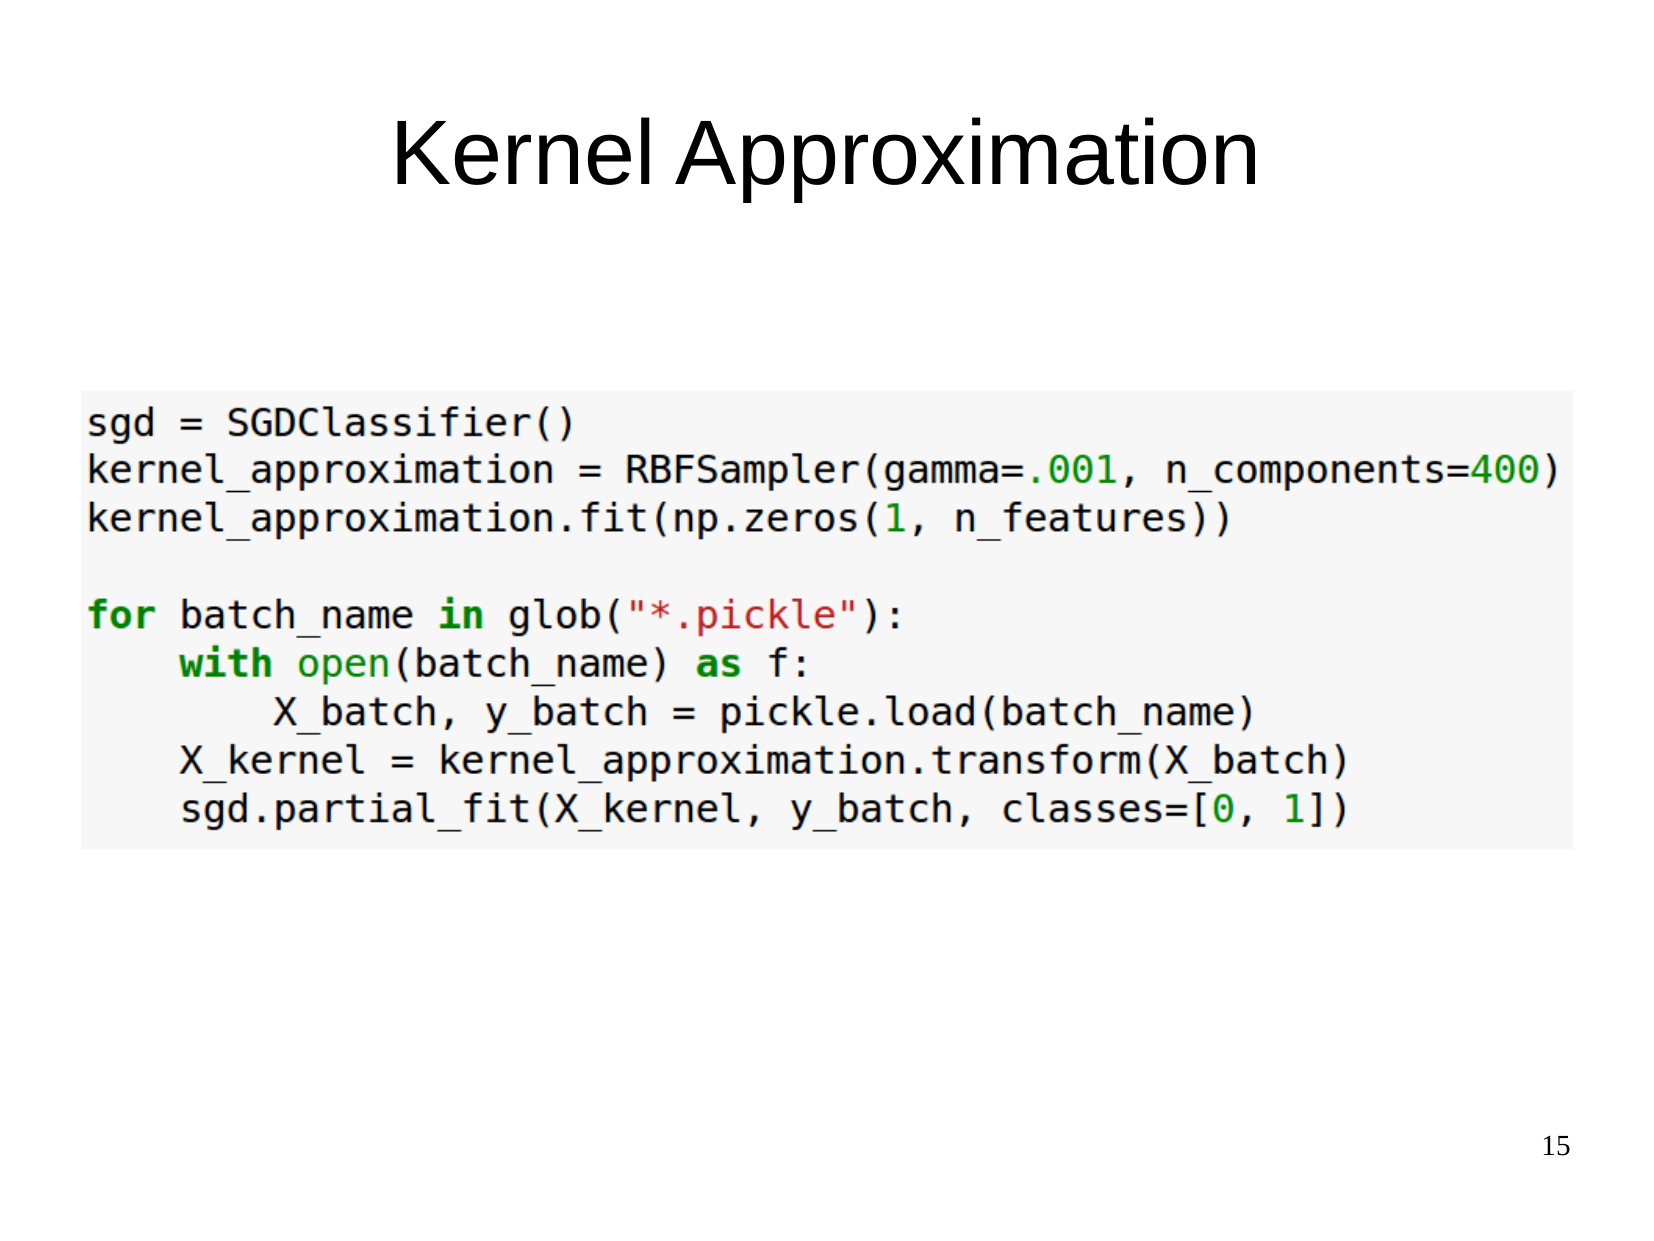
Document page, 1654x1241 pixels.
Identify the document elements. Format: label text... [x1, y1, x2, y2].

title Kernel Approximation [82, 49, 1571, 257]
picture [81, 391, 1573, 849]
